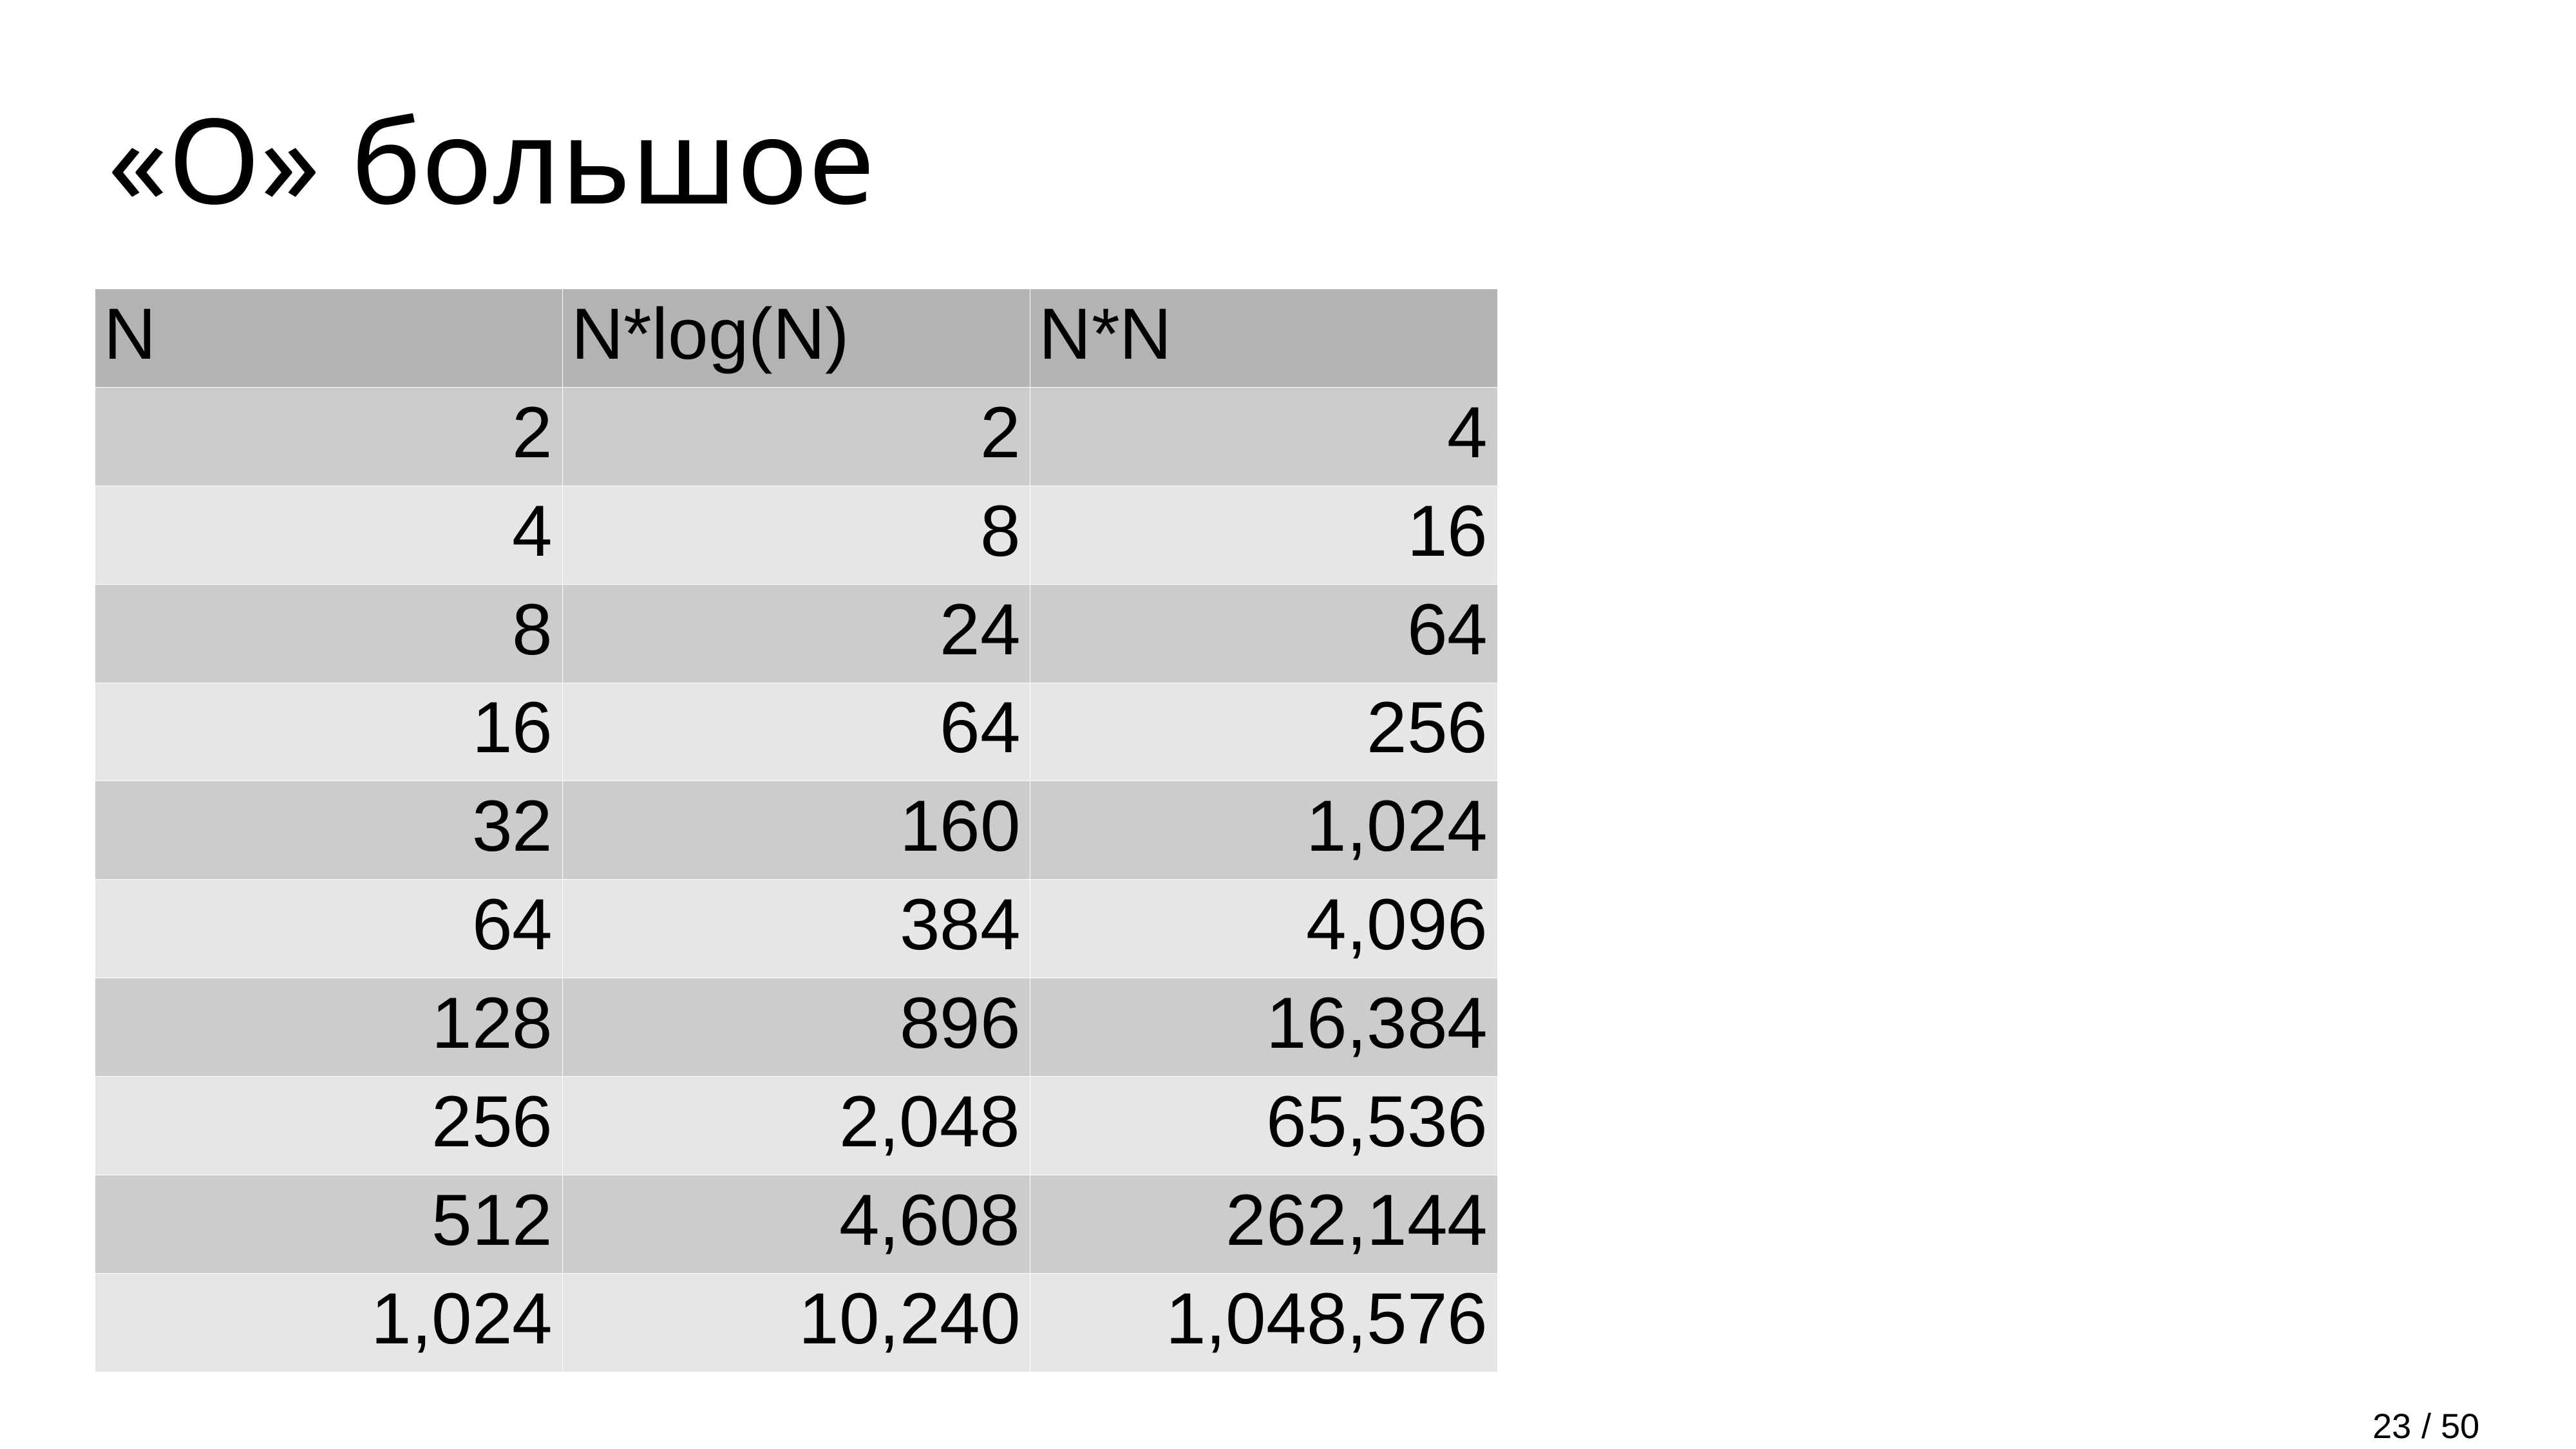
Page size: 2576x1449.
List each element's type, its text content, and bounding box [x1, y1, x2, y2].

table_cell 10,240 [563, 1274, 1030, 1372]
table_cell 8 [563, 486, 1030, 584]
table_cell 4 [1030, 388, 1497, 486]
table_cell 2 [563, 388, 1030, 486]
table_cell 128 [95, 978, 562, 1076]
table_cell 1,024 [95, 1274, 562, 1372]
table_cell 16 [95, 683, 562, 781]
table_cell 256 [1030, 683, 1497, 781]
table_cell 896 [563, 978, 1030, 1076]
table_cell 4,096 [1030, 880, 1497, 978]
table_cell 4,608 [563, 1175, 1030, 1273]
table_cell 256 [95, 1077, 562, 1175]
table_cell 64 [95, 880, 562, 978]
table_cell 64 [1030, 585, 1497, 683]
table_cell 160 [563, 781, 1030, 879]
table_cell 65,536 [1030, 1077, 1497, 1175]
table_cell 512 [95, 1175, 562, 1273]
table_cell 1,048,576 [1030, 1274, 1497, 1372]
table_cell 1,024 [1030, 781, 1497, 879]
table_header N [95, 289, 562, 387]
table_cell 32 [95, 781, 562, 879]
table_header N*log(N) [563, 289, 1030, 387]
text_box <number> / 50 [2363, 1402, 2576, 1449]
table_header N*N [1030, 289, 1497, 387]
table_cell 64 [563, 683, 1030, 781]
table_cell 8 [95, 585, 562, 683]
title «О» большое [108, 80, 2468, 242]
table_cell 2,048 [563, 1077, 1030, 1175]
table_cell 16 [1030, 486, 1497, 584]
table_cell 16,384 [1030, 978, 1497, 1076]
table_cell 24 [563, 585, 1030, 683]
table_cell 384 [563, 880, 1030, 978]
table_cell 2 [95, 388, 562, 486]
table_cell 4 [95, 486, 562, 584]
table_cell 262,144 [1030, 1175, 1497, 1273]
